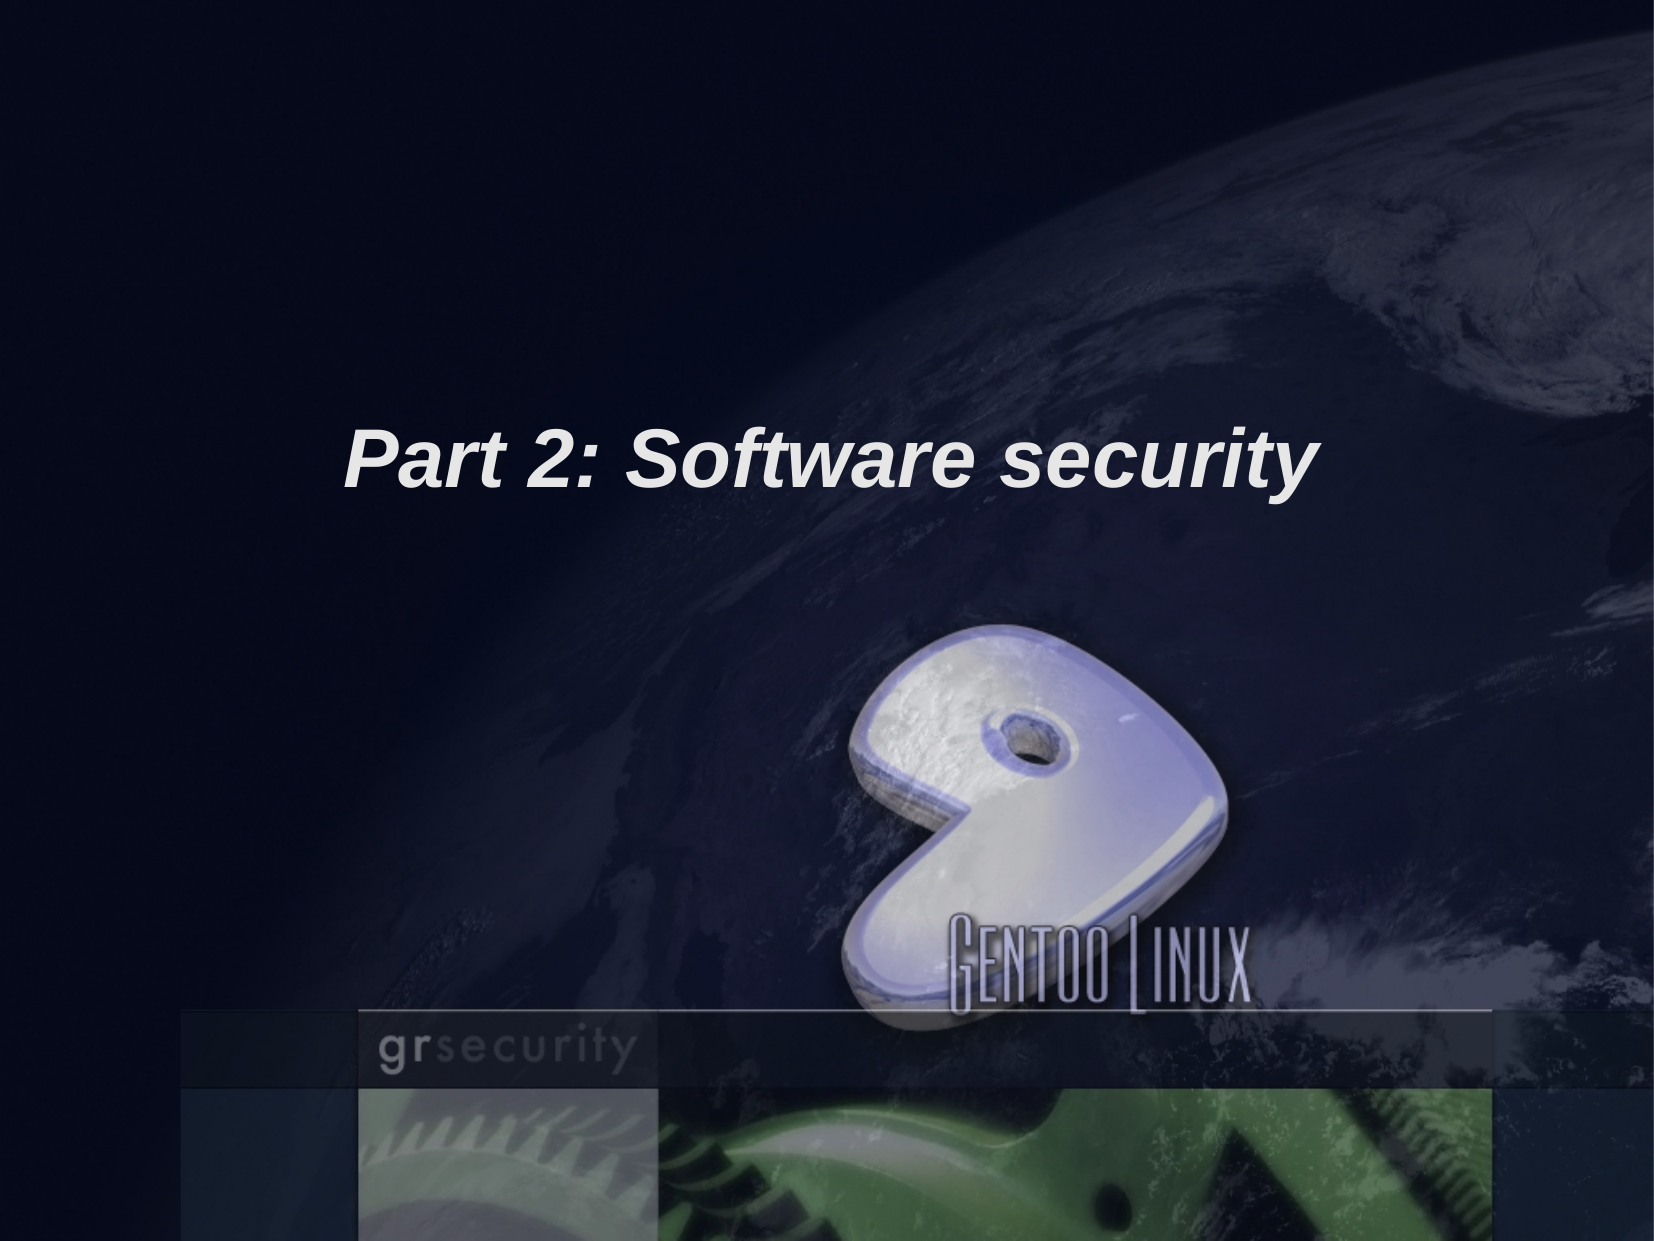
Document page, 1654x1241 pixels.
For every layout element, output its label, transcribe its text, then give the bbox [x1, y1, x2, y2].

title Part 2: Software security [125, 355, 1538, 563]
picture [0, 0, 1654, 1241]
